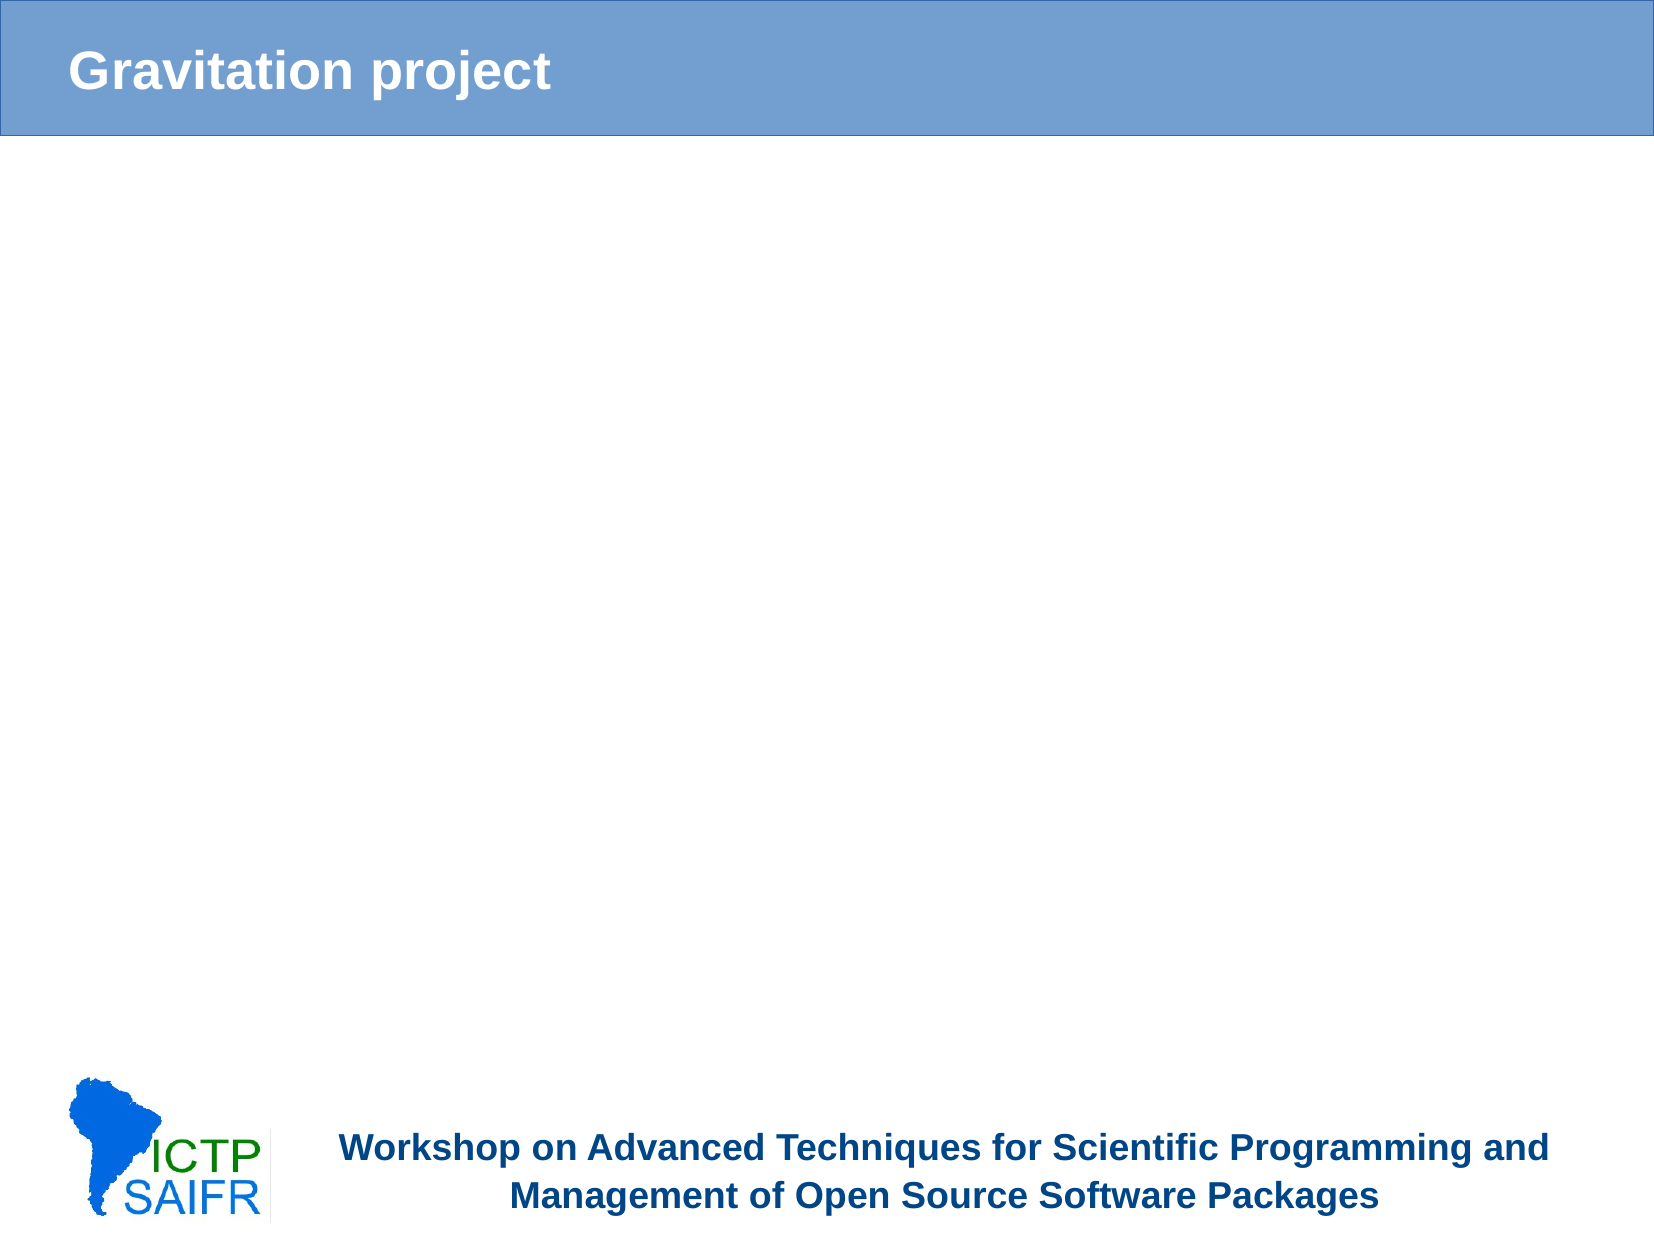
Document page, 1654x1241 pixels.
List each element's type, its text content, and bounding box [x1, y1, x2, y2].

text_box Workshop on Advanced Techniques for Scientific Programming and Management of Open Source Software Packages [255, 1112, 1636, 1233]
text_box Gravitation project [54, 33, 580, 109]
picture [47, 1064, 271, 1235]
text_box [0, 0, 1654, 136]
